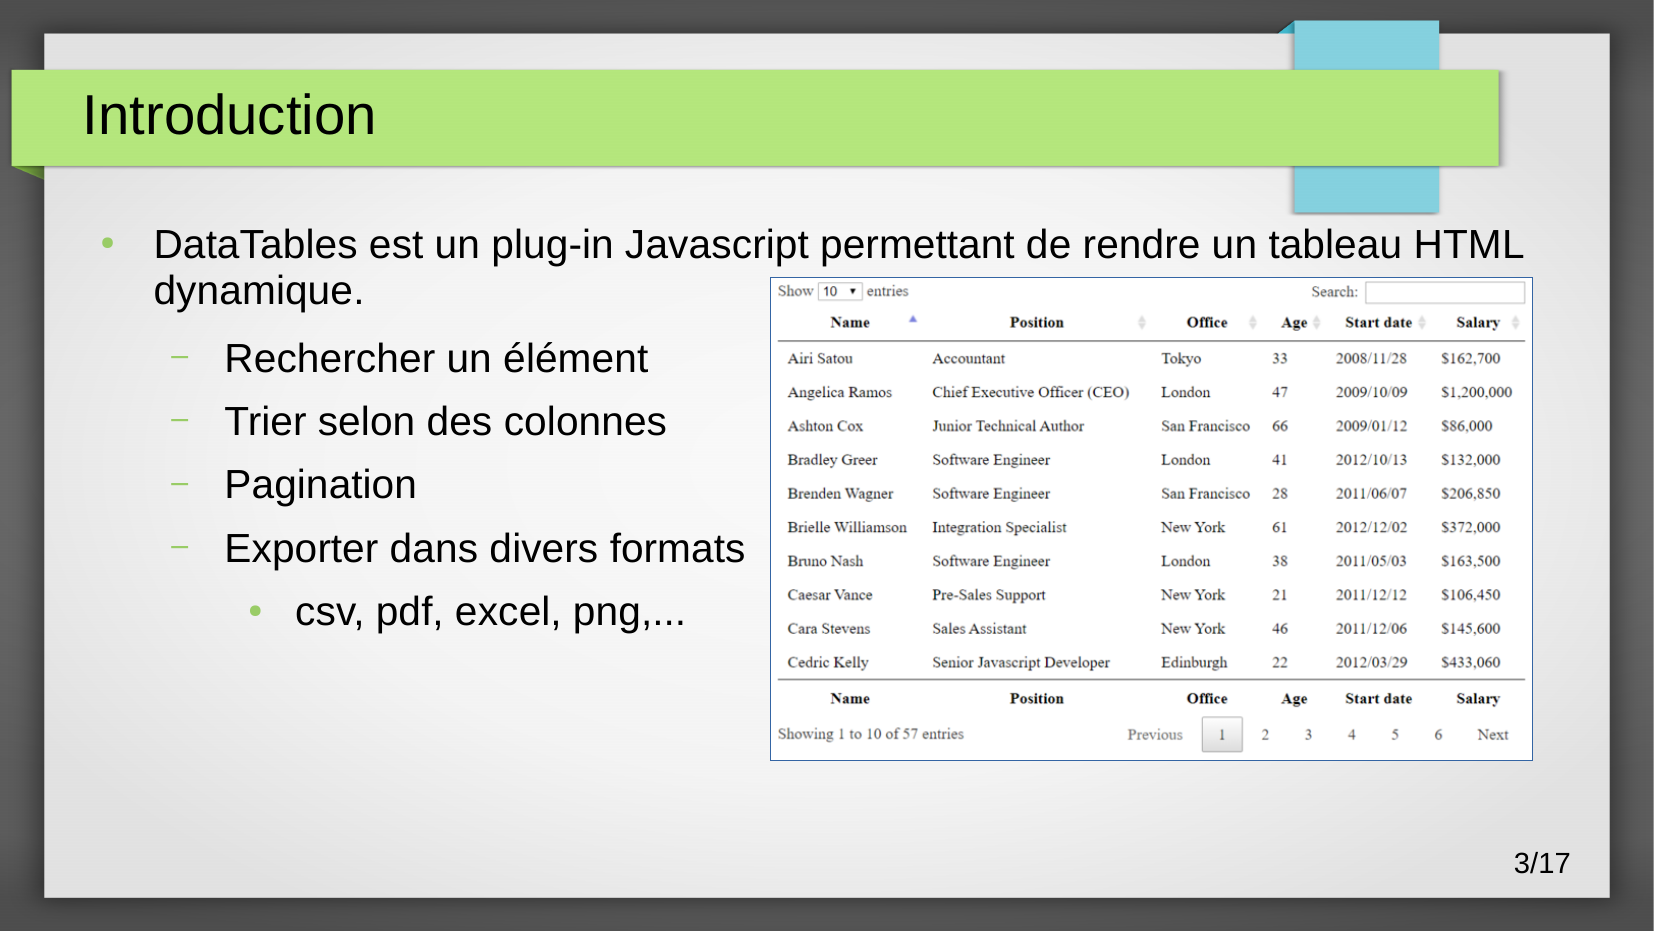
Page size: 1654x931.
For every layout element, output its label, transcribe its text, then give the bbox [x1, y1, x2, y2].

list DataTables est un plug-in Javascript permettant de rendre un tableau HTML dynamique. Rechercher un élément Trier selon des colonnes Pagination Exporter dans divers formats csv, pdf, excel, png,... [82, 221, 1571, 761]
title Introduction [82, 70, 1264, 160]
picture [0, 0, 1654, 931]
